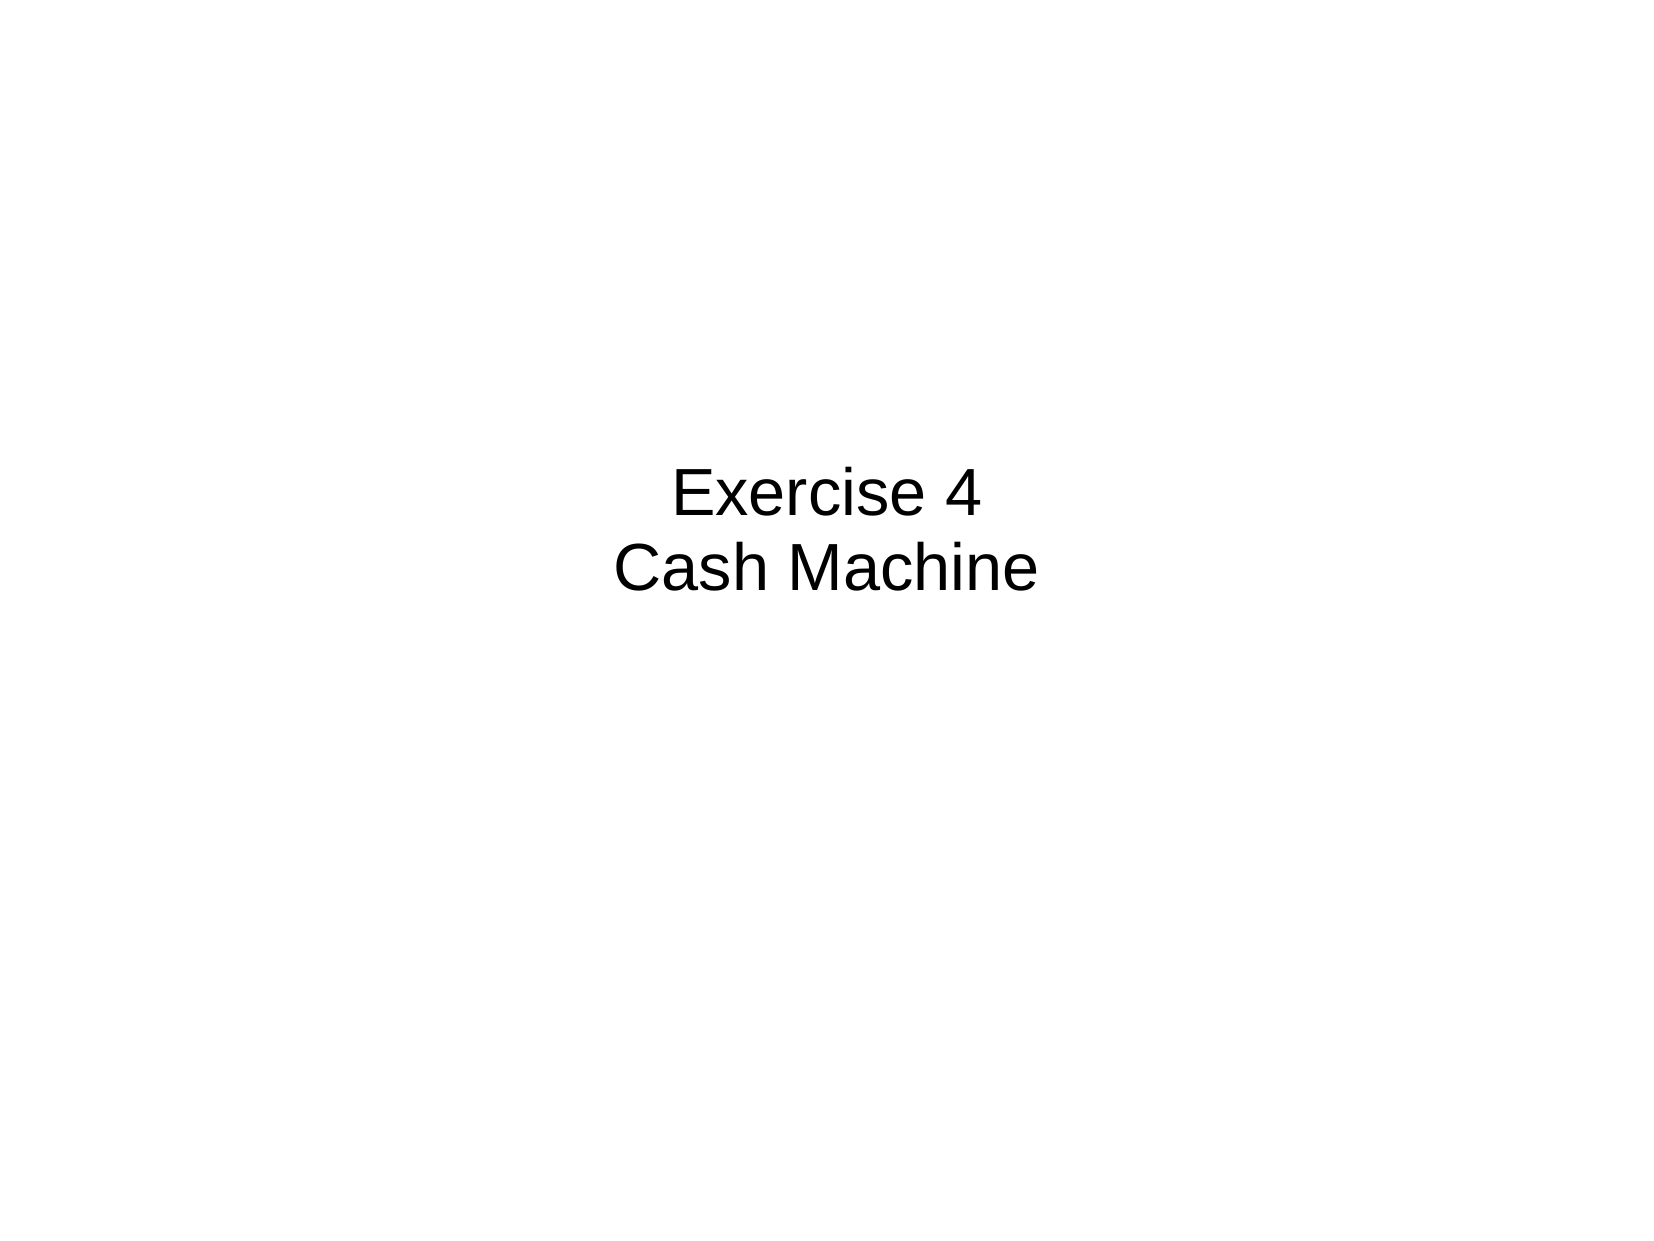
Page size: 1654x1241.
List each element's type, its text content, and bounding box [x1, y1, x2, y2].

subtitle Exercise 4 Cash Machine [82, 49, 1571, 1010]
